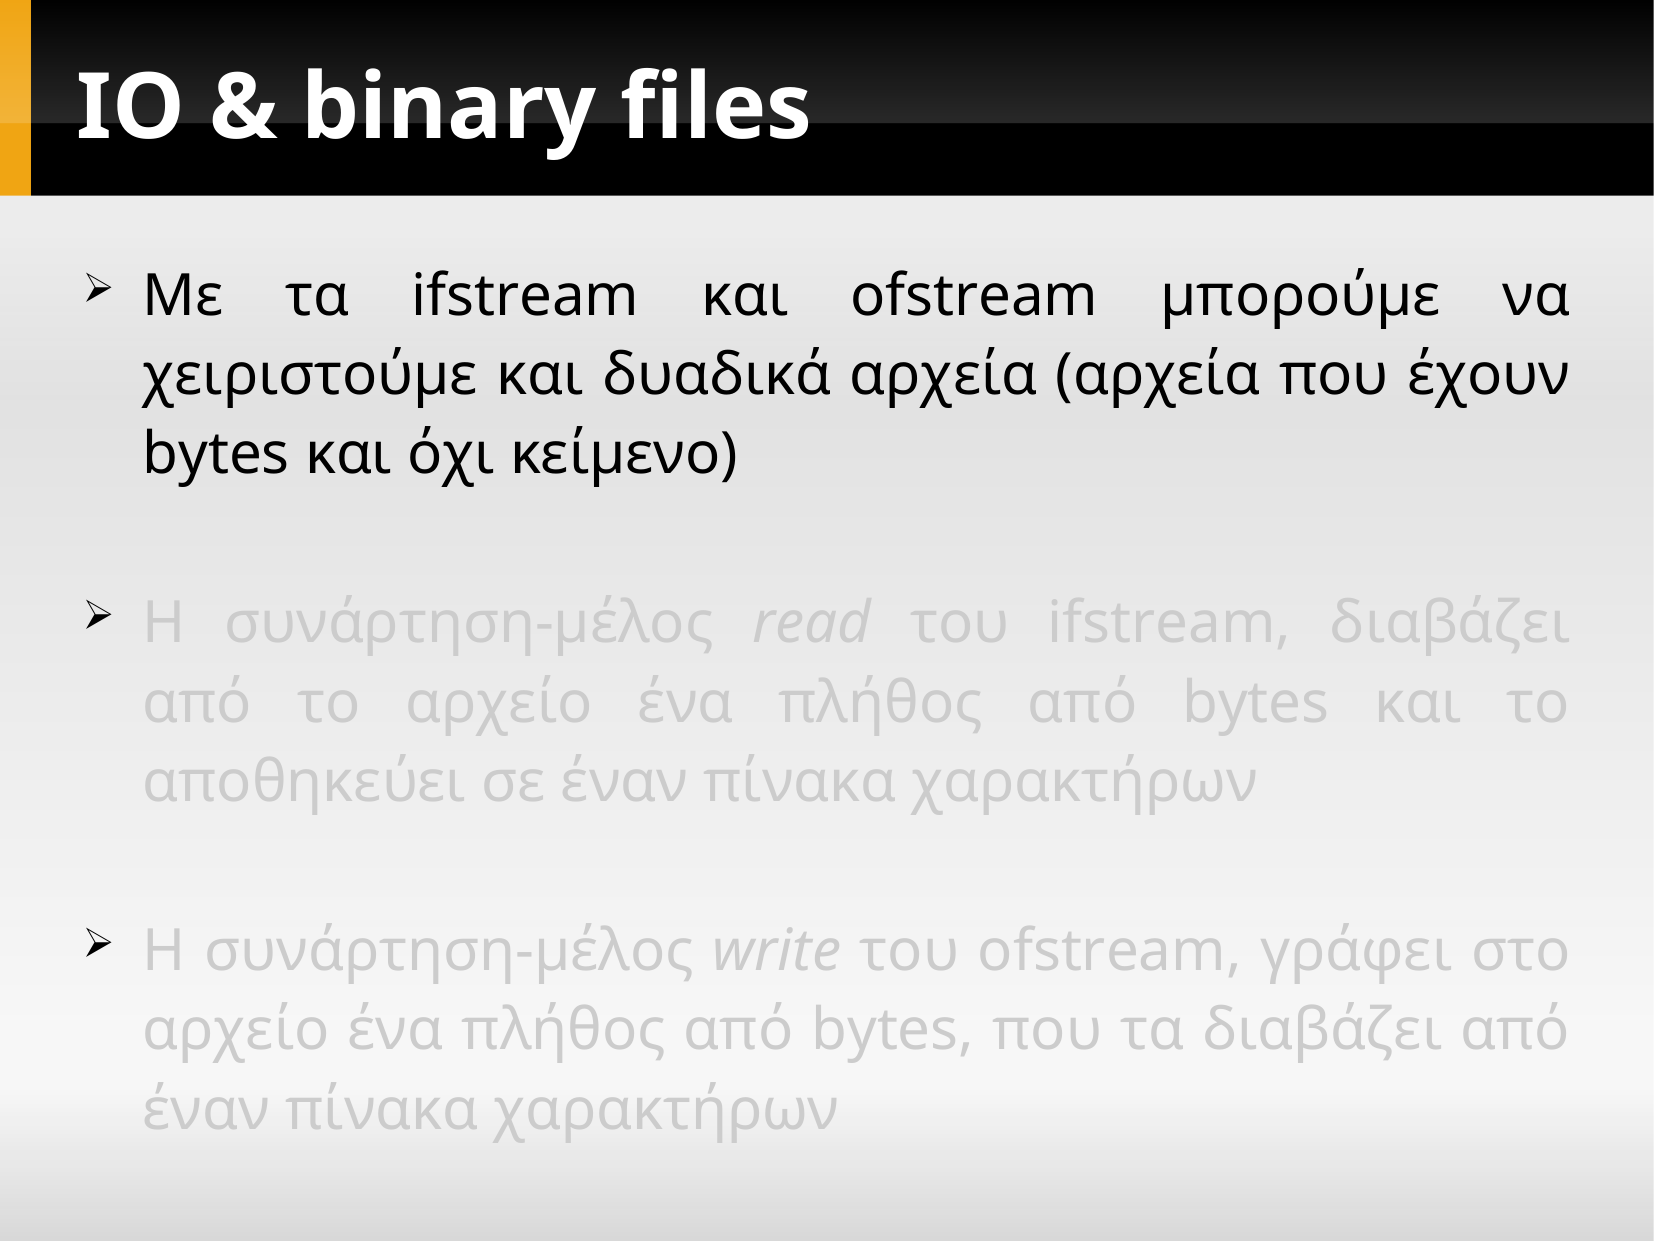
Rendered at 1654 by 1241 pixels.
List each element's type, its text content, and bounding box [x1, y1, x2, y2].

title IO & binary files [76, 0, 1613, 208]
subtitle Με τα ifstream και ofstream μπορούμε να χειριστούμε και δυαδικά αρχεία (αρχεία που έχουν bytes και όχι κείμενο) Η συνάρτηση-μέλος read του ifstream, διαβάζει από το αρχείο ένα πλήθος από bytes και το αποθηκεύει σε έναν πίνακα χαρακτήρων Η συνάρτηση-μέλος write του ofstream, γράφει στο αρχείο ένα πλήθος από bytes, που τα διαβάζει από έναν πίνακα χαρακτήρων [82, 297, 1571, 1102]
picture [0, 0, 1654, 1241]
